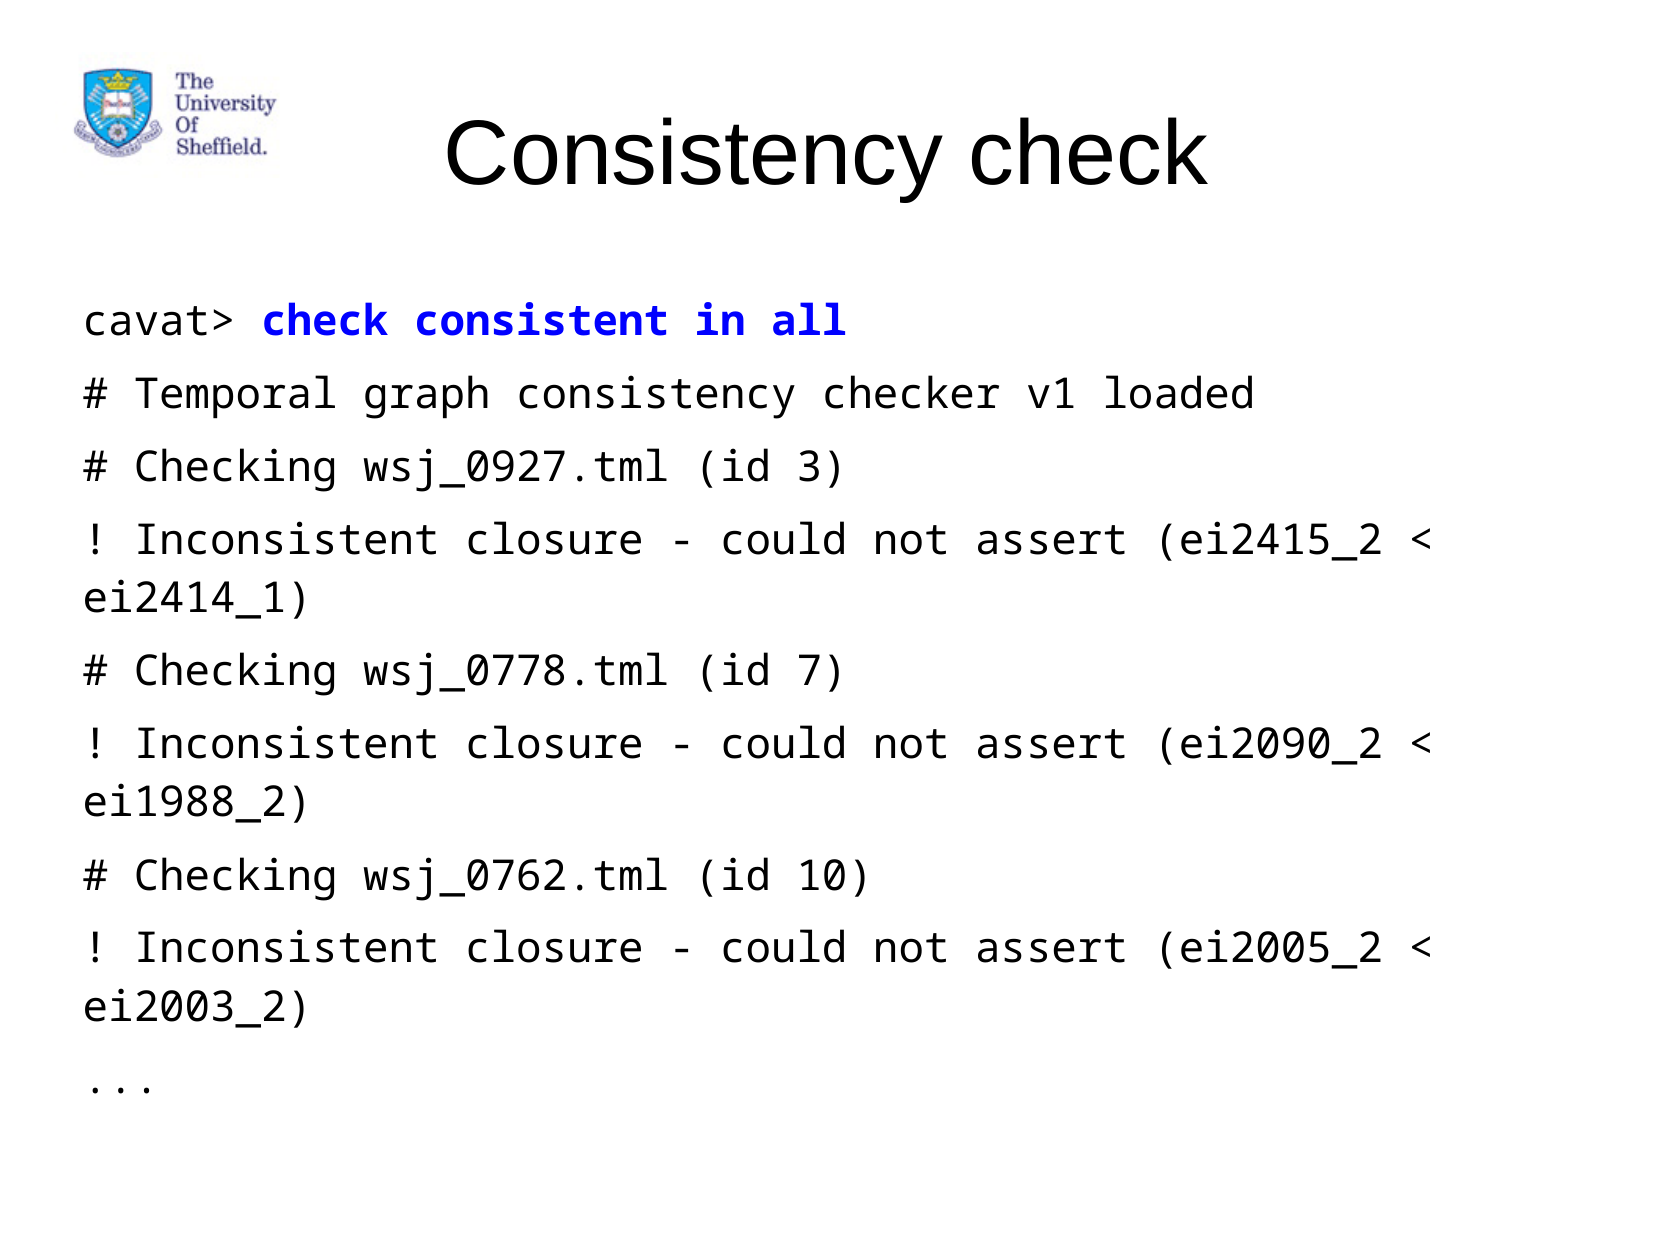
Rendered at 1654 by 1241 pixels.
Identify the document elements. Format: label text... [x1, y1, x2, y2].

title Consistency check [82, 49, 1571, 257]
list cavat> check consistent in all # Temporal graph consistency checker v1 loaded # Checking wsj_0927.tml (id 3) ! Inconsistent closure - could not assert (ei2415_2 < ei2414_1) # Checking wsj_0778.tml (id 7) ! Inconsistent closure - could not assert (ei2090_2 < ei1988_2) # Checking wsj_0762.tml (id 10) ! Inconsistent closure - could not assert (ei2005_2 < ei2003_2) ... [82, 290, 1571, 1109]
picture [29, 52, 366, 178]
